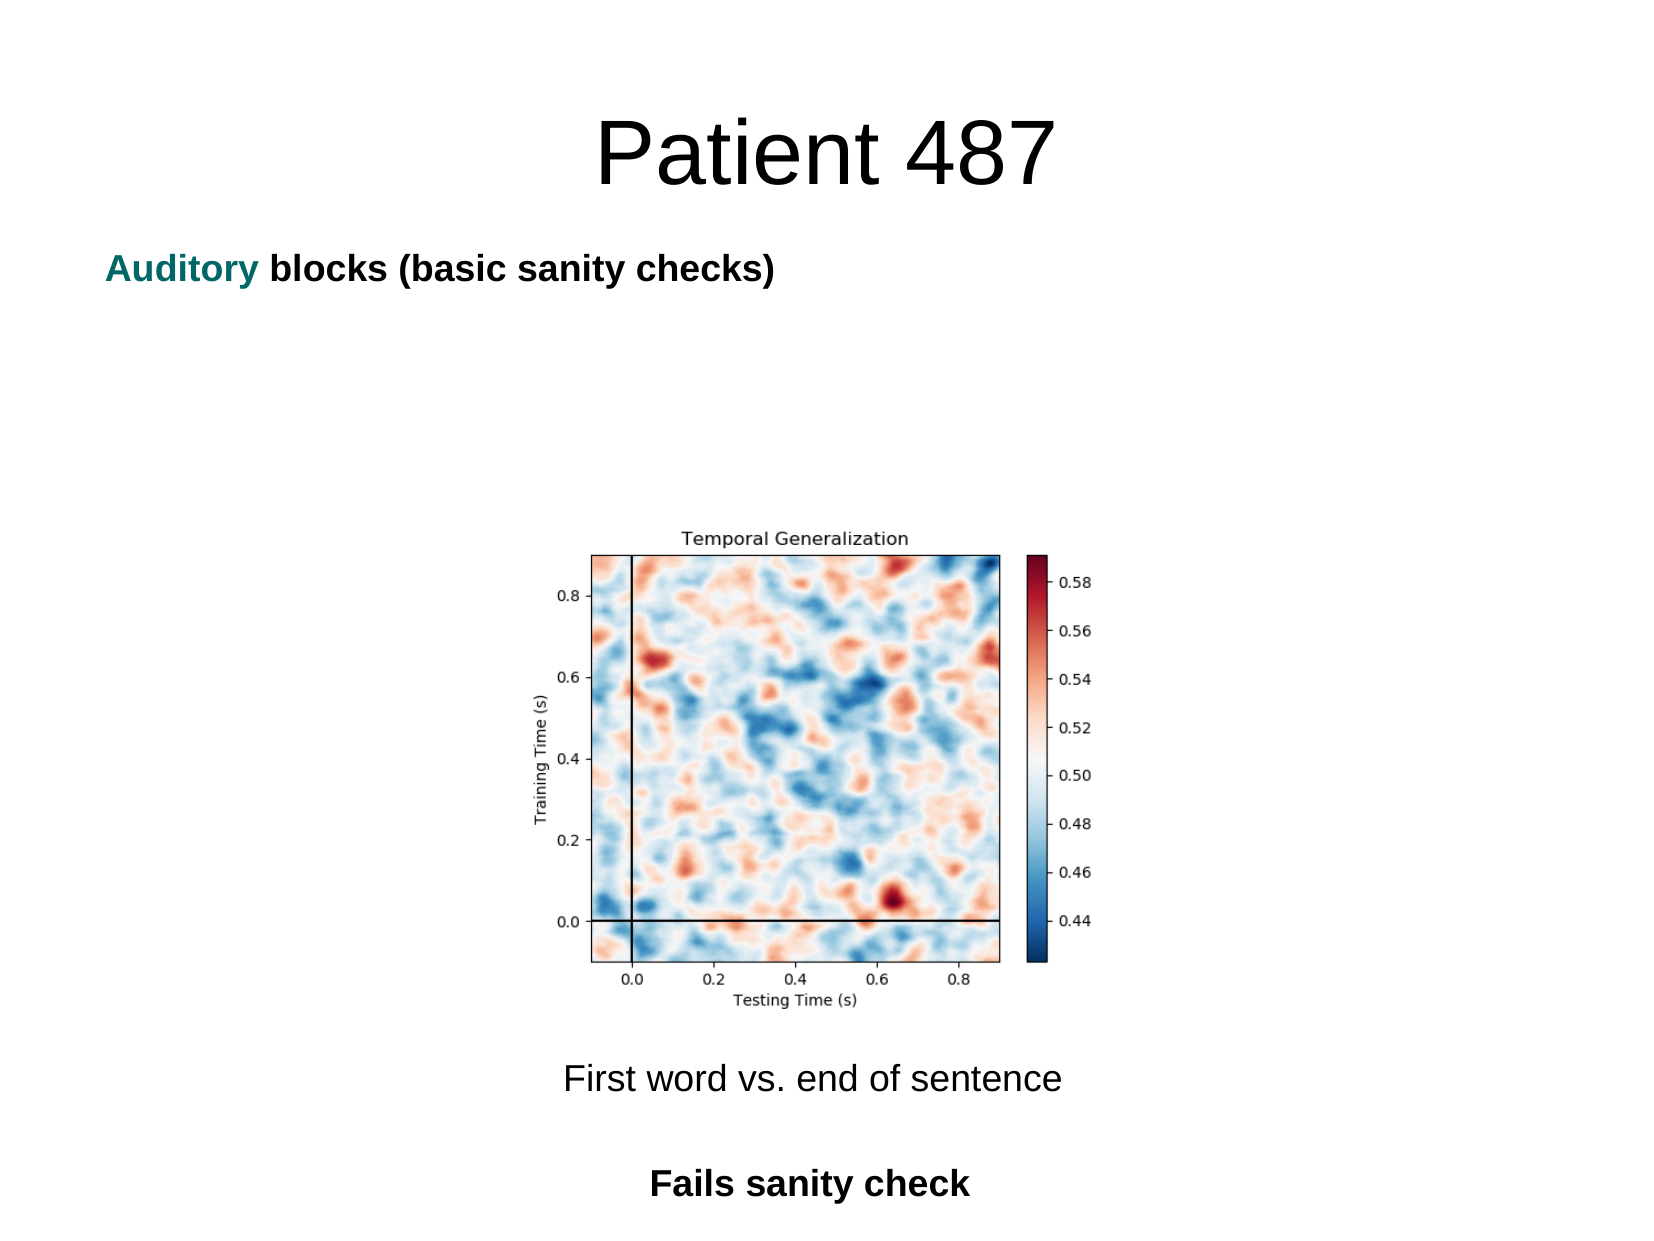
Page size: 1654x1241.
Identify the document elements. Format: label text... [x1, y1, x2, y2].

text_box First word vs. end of sentence [548, 1050, 1119, 1149]
text_box Auditory blocks (basic sanity checks) [90, 240, 871, 339]
picture [473, 491, 1179, 1021]
title Patient 487 [82, 49, 1571, 257]
text_box Fails sanity check [420, 1155, 1201, 1212]
